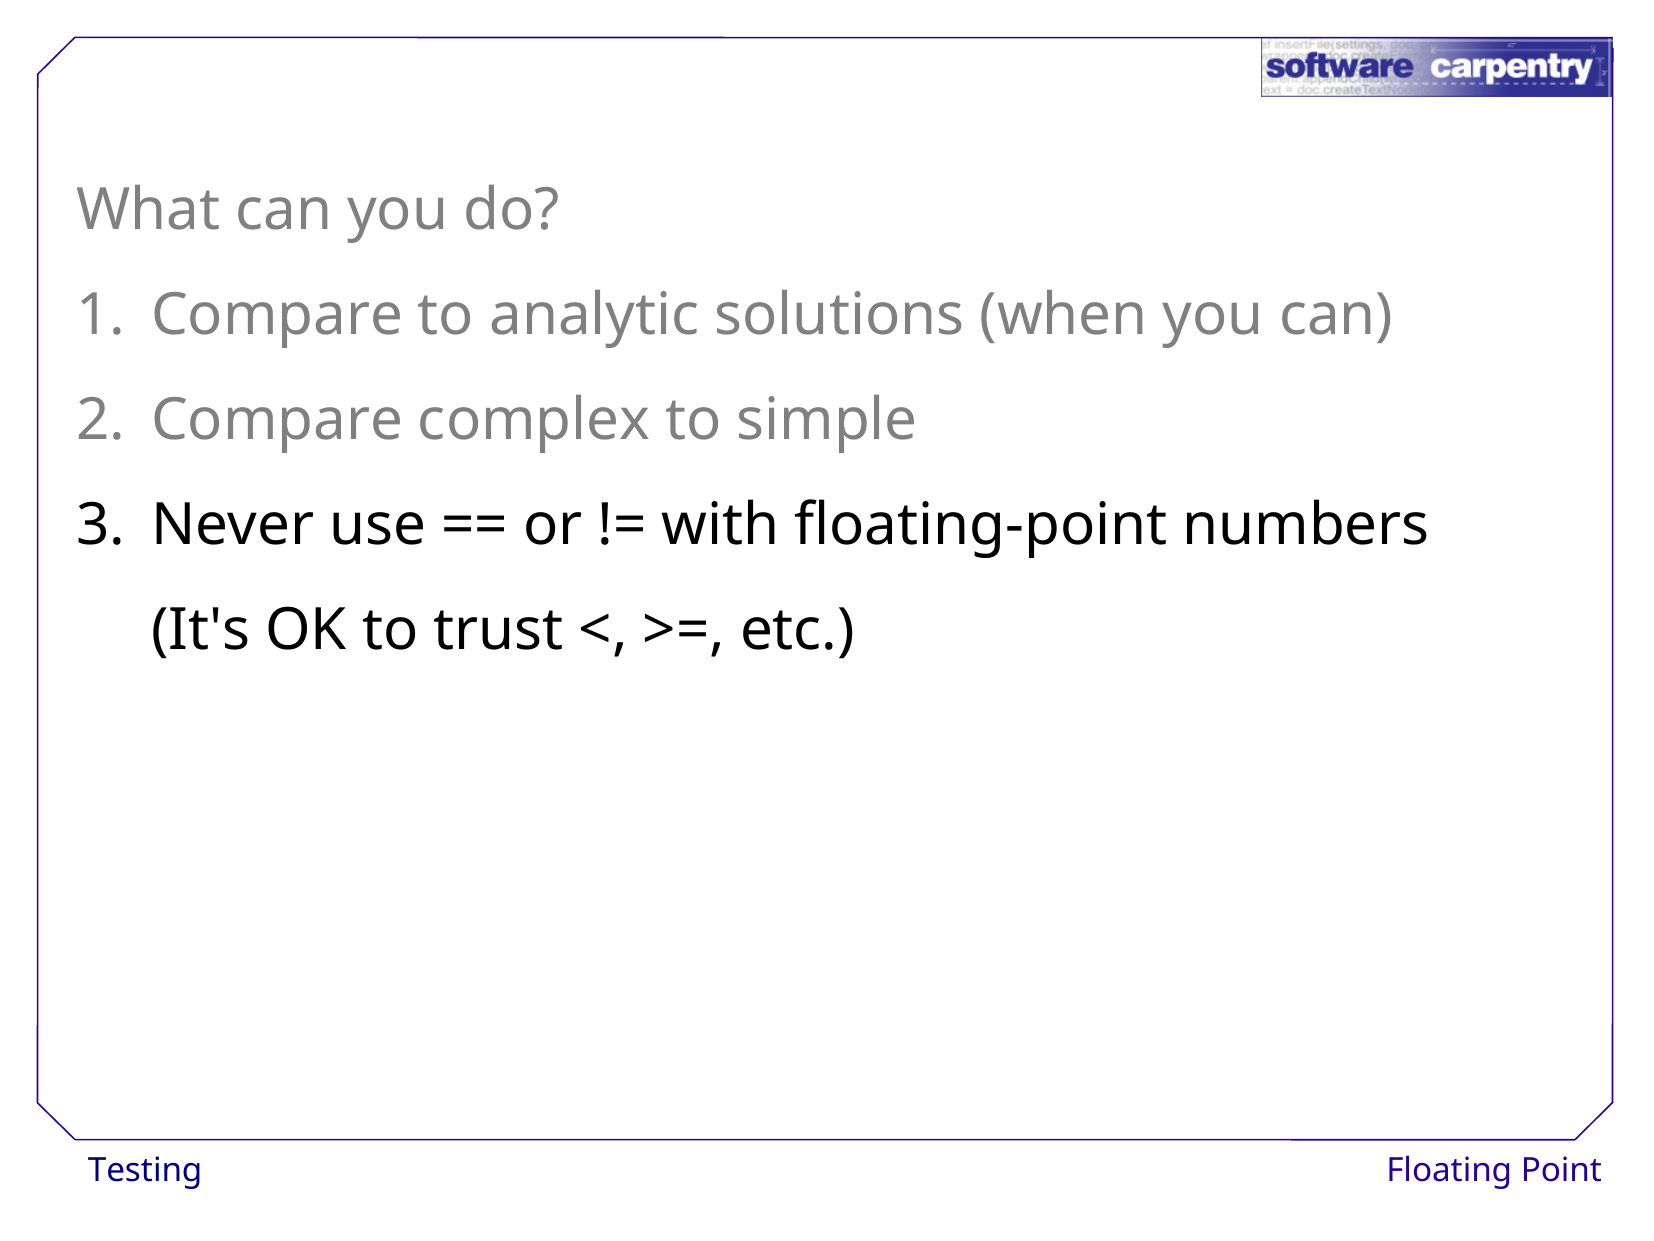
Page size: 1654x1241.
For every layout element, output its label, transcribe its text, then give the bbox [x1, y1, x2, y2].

text_box What can you do? 1. Compare to analytic solutions (when you can) 2. Compare complex to simple 3. Never use == or != with floating-point numbers (It's OK to trust <, >=, etc.) [61, 128, 1595, 669]
picture [1261, 39, 1613, 97]
